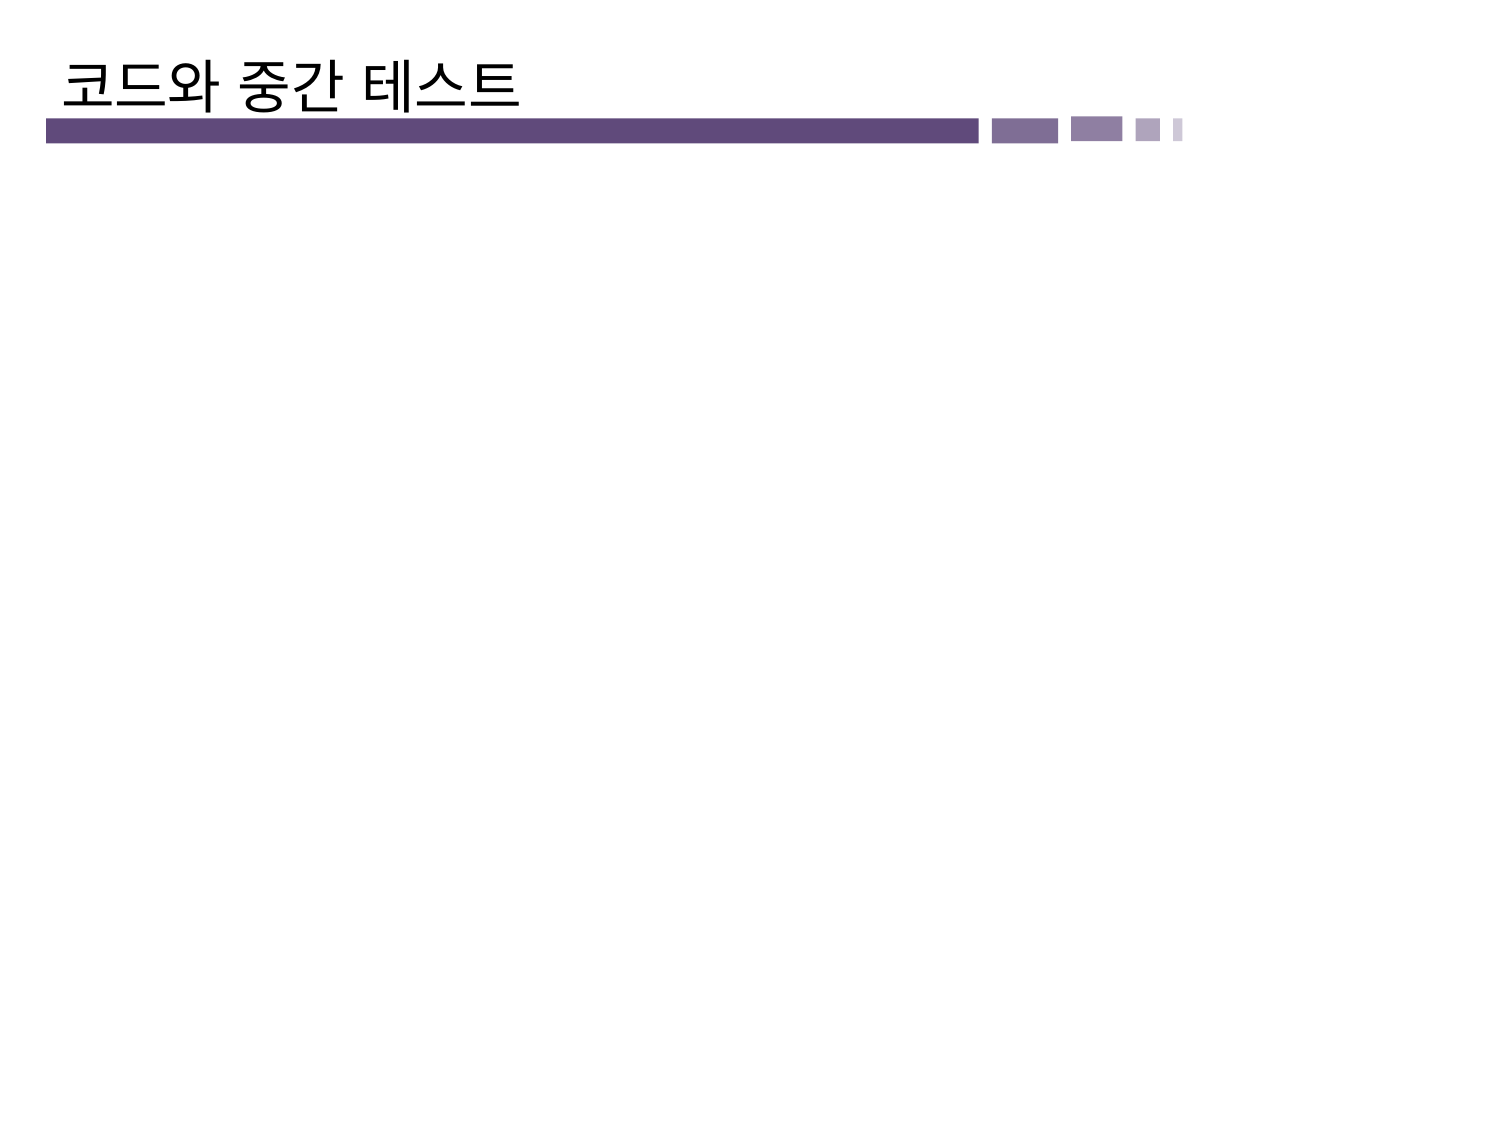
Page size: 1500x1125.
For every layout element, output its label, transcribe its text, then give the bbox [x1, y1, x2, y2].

text_box [1135, 118, 1160, 142]
text_box [46, 118, 979, 144]
text_box 코드와 중간 테스트 [46, 42, 774, 128]
text_box [1173, 118, 1183, 142]
text_box [991, 118, 1059, 144]
text_box [1071, 116, 1123, 142]
